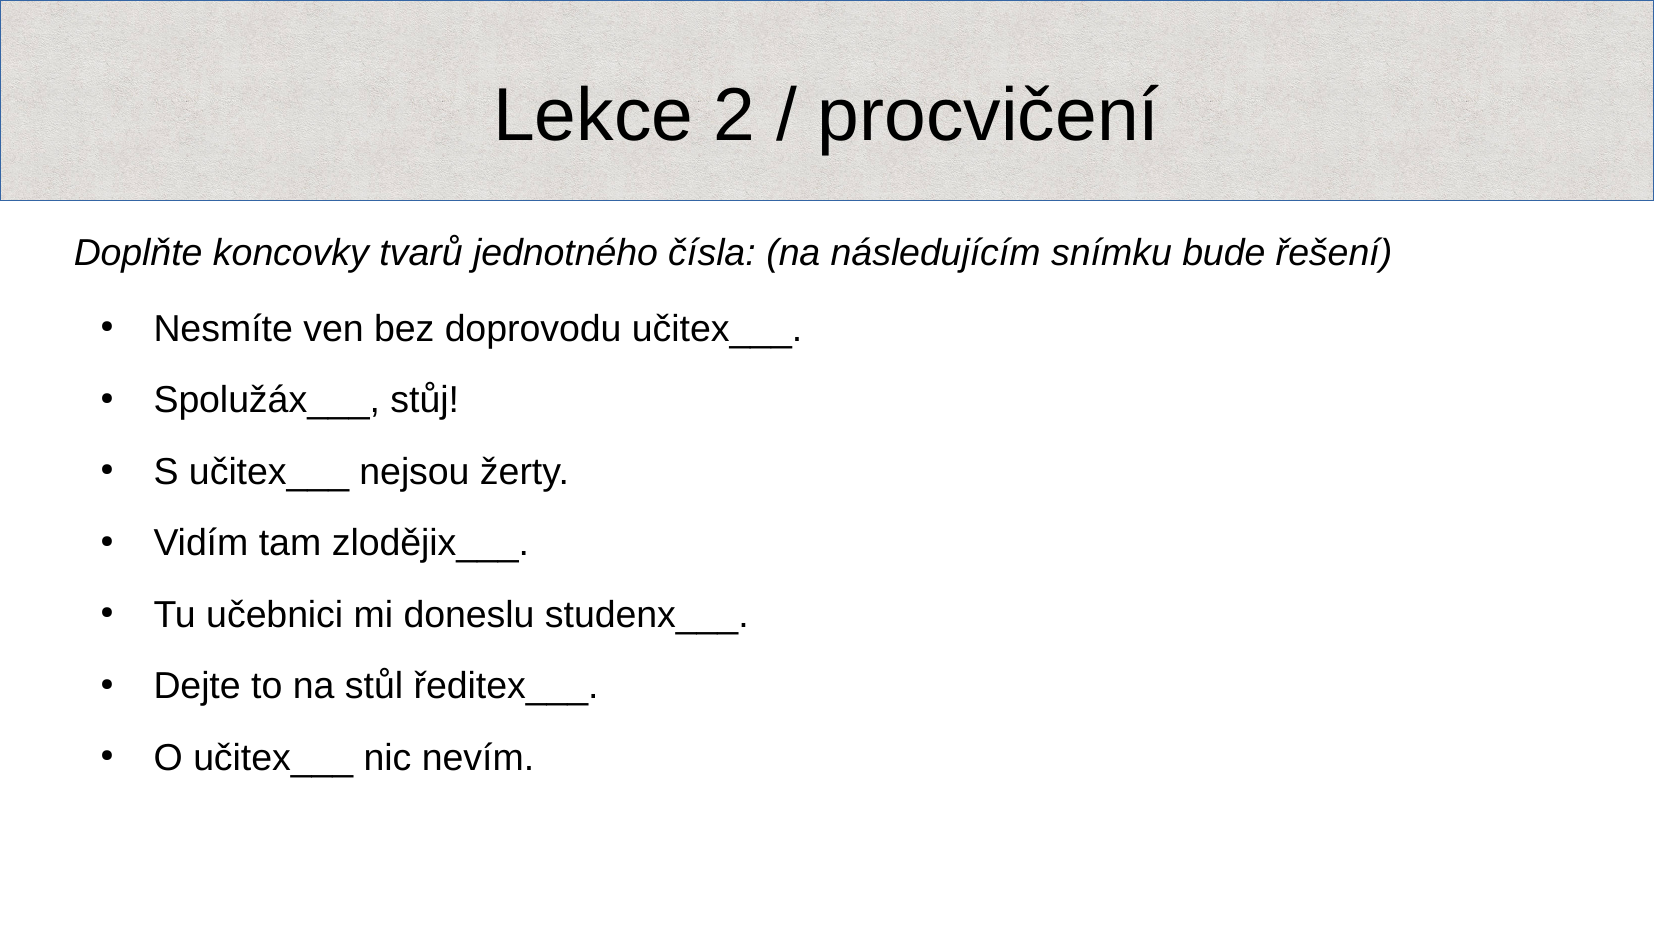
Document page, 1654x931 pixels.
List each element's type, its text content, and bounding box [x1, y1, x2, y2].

list Nesmíte ven bez doprovodu učitex___. Spolužáx___, stůj! S učitex___ nejsou žerty. Vidím tam zlodějix___. Tu učebnici mi doneslu studenx___. Dejte to na stůl ředitex___. O učitex___ nic nevím. [82, 307, 1571, 886]
text_box Doplňte koncovky tvarů jednotného čísla: (na následujícím snímku bude řešení) [59, 224, 1630, 282]
title Lekce 2 / procvičení [82, 37, 1571, 193]
picture [1, 1, 1653, 200]
